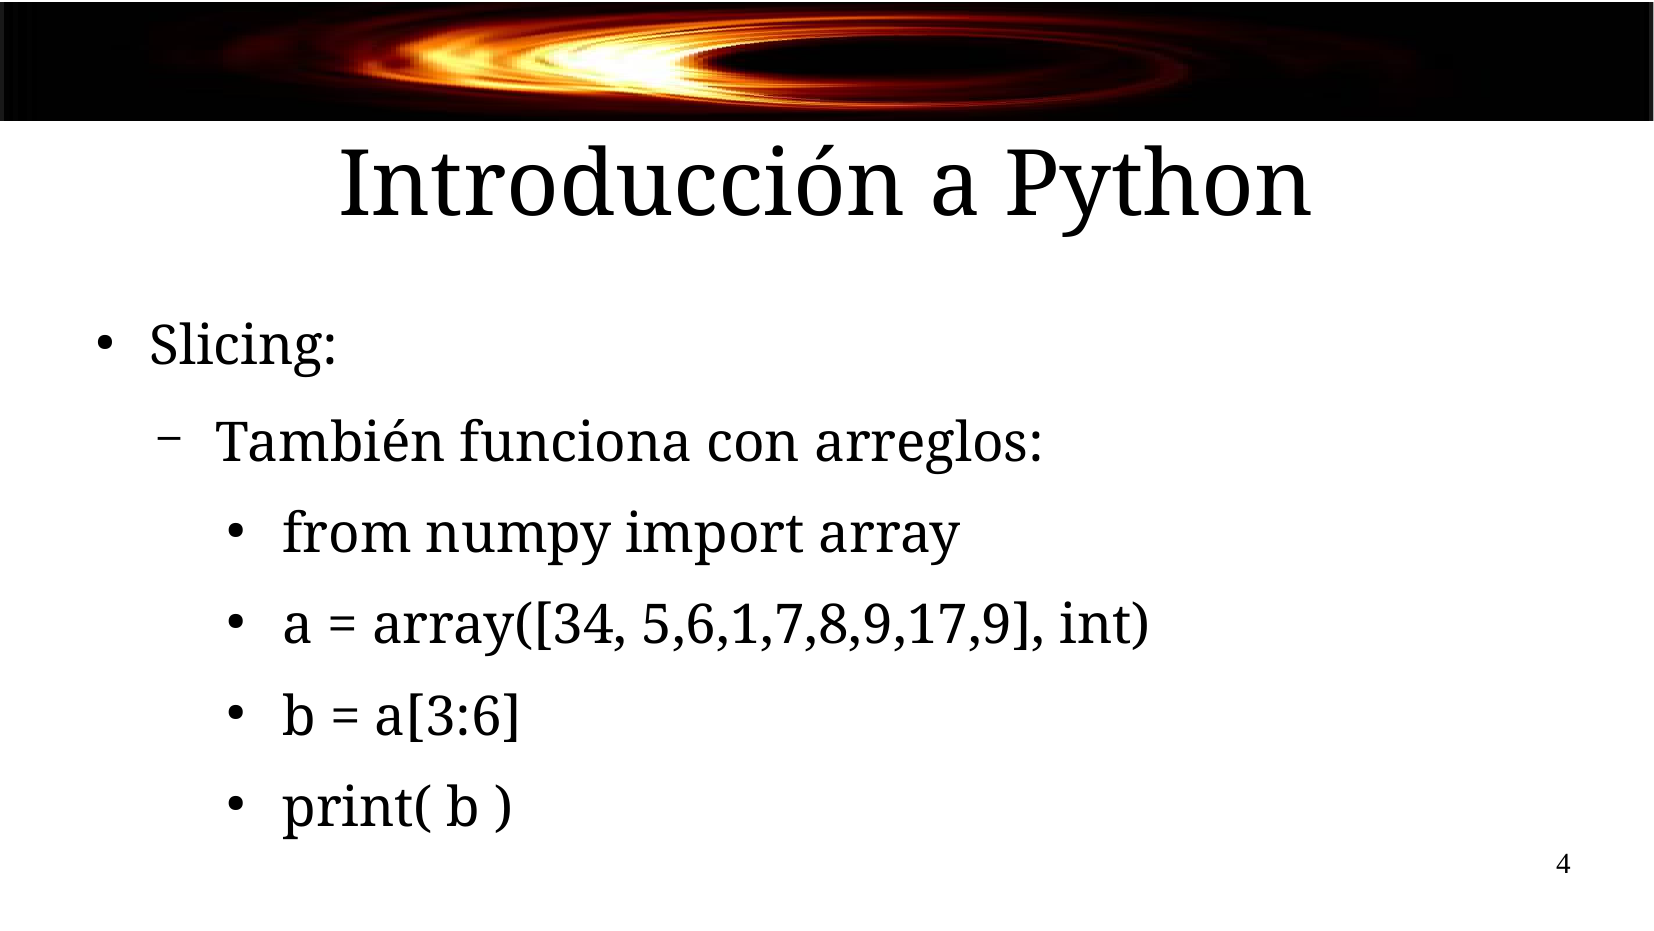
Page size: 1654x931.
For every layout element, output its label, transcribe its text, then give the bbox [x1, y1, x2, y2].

picture [0, 2, 1654, 121]
list Slicing: También funciona con arreglos: from numpy import array a = array([34, 5,6,1,7,8,9,17,9], int) b = a[3:6] print( b ) [82, 306, 1571, 846]
title Introducción a Python [82, 121, 1571, 258]
